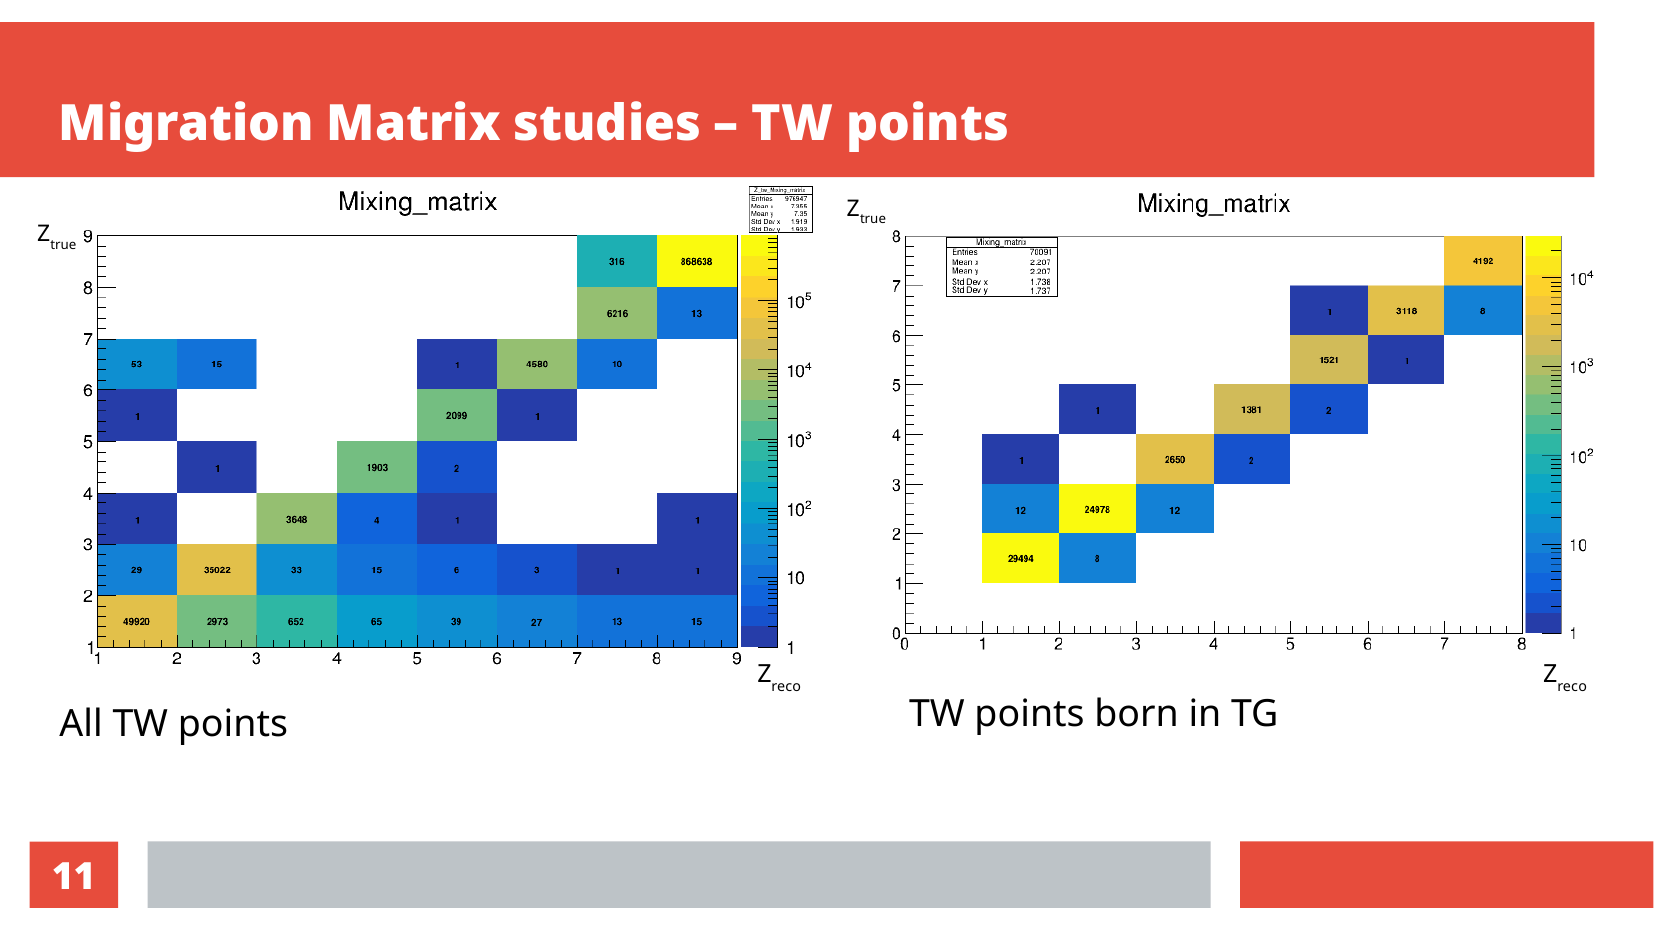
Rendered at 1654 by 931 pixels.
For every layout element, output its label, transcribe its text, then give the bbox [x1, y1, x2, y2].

picture [847, 188, 1597, 662]
picture [32, 185, 817, 681]
text_box Zreco [742, 648, 821, 699]
text_box TW points born in TG [894, 678, 1319, 737]
title Migration Matrix studies – TW points [59, 44, 1595, 156]
text_box Zreco [1528, 648, 1607, 699]
text_box Ztrue [831, 184, 905, 232]
text_box Ztrue [22, 209, 96, 257]
text_box All TW points [44, 688, 321, 748]
